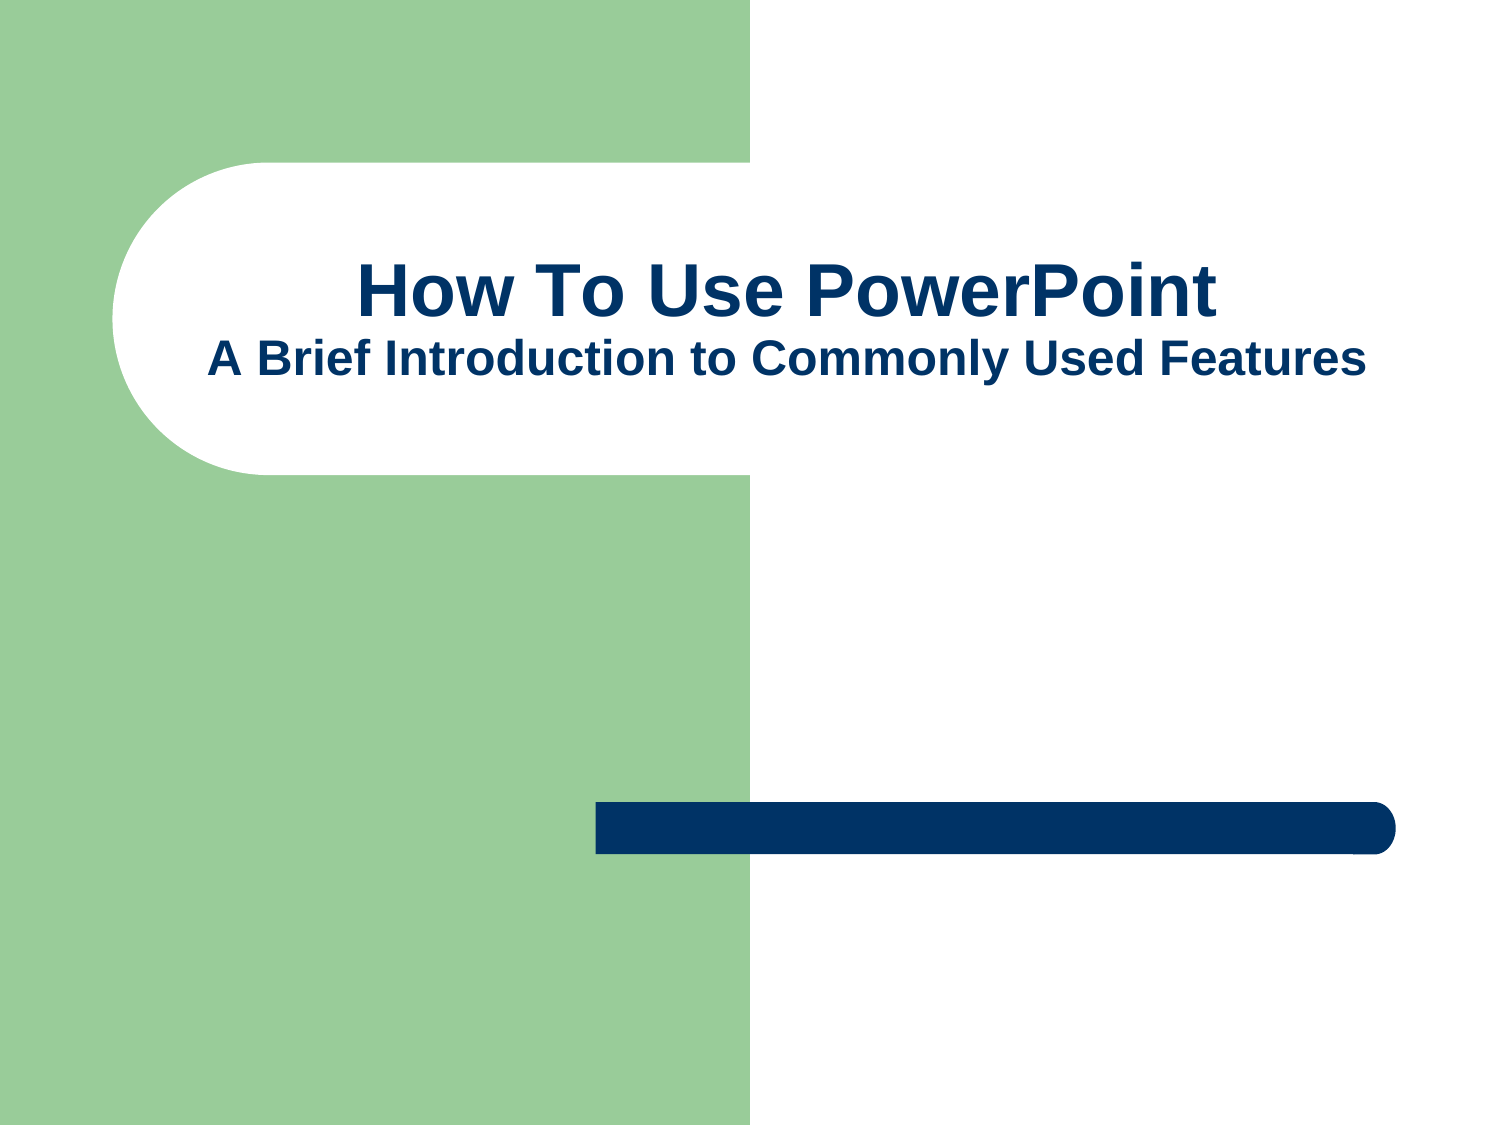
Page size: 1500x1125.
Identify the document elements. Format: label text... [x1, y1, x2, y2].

title How To Use PowerPoint A Brief Introduction to Commonly Used Features [112, 162, 1463, 476]
